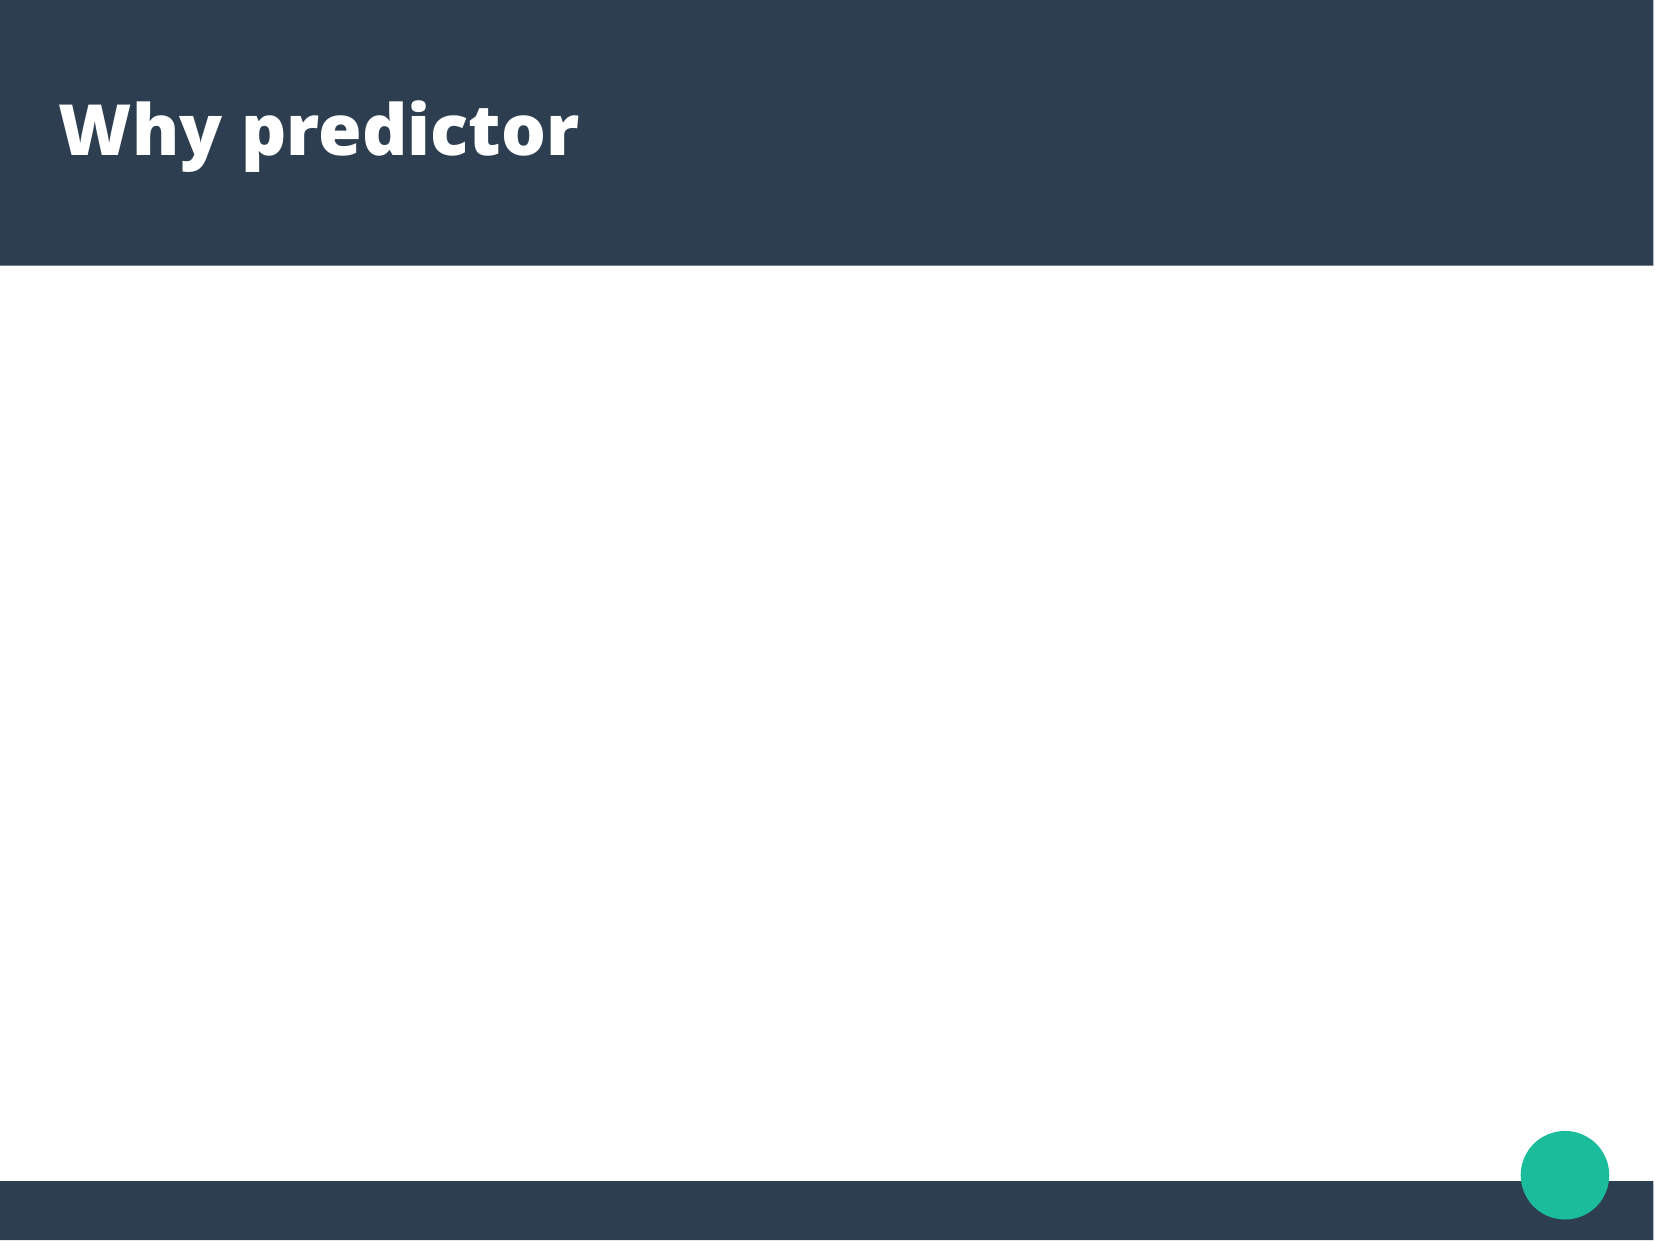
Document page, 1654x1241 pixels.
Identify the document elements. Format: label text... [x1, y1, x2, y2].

title Why predictor [59, 49, 1595, 207]
